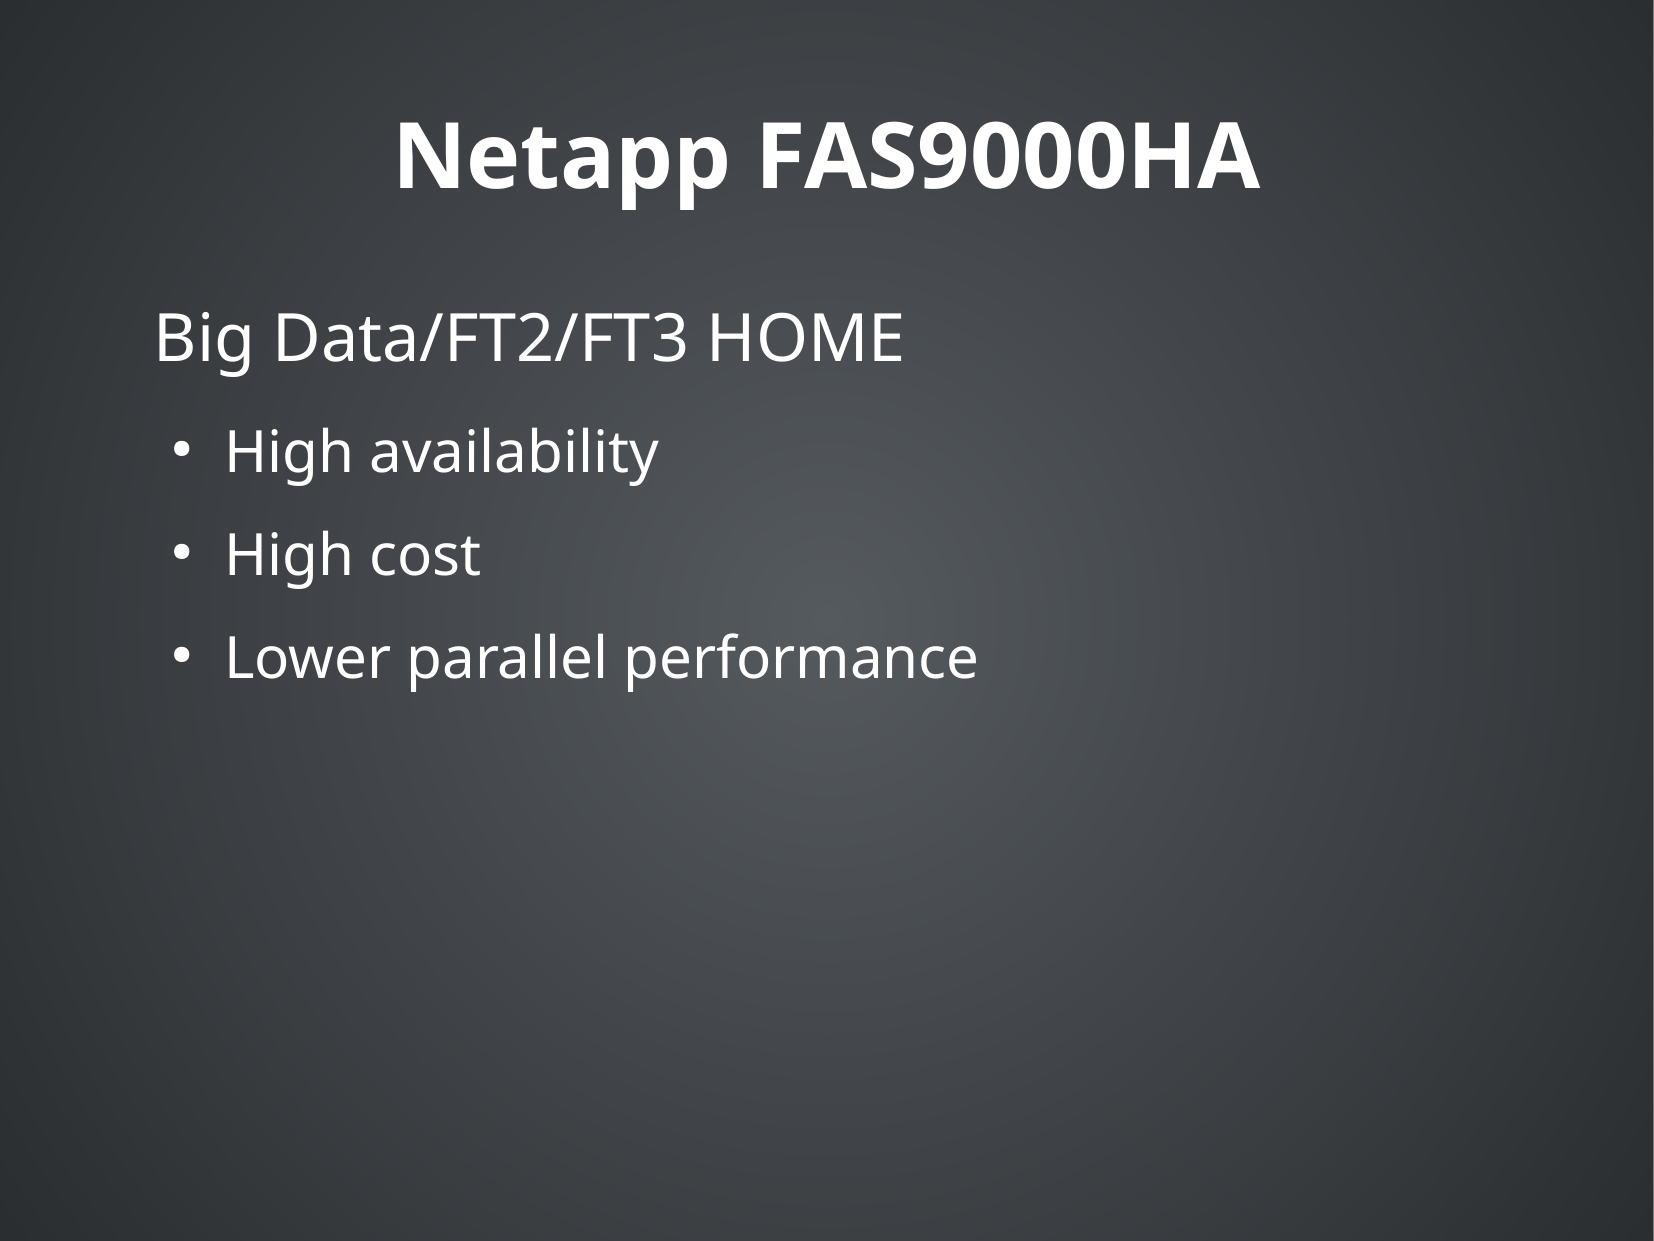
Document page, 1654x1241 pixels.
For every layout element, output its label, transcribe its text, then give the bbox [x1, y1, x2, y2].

title Netapp FAS9000HA [82, 49, 1571, 257]
picture [0, 0, 1654, 1241]
list Big Data/FT2/FT3 HOME High availability High cost Lower parallel performance [82, 290, 1571, 1123]
